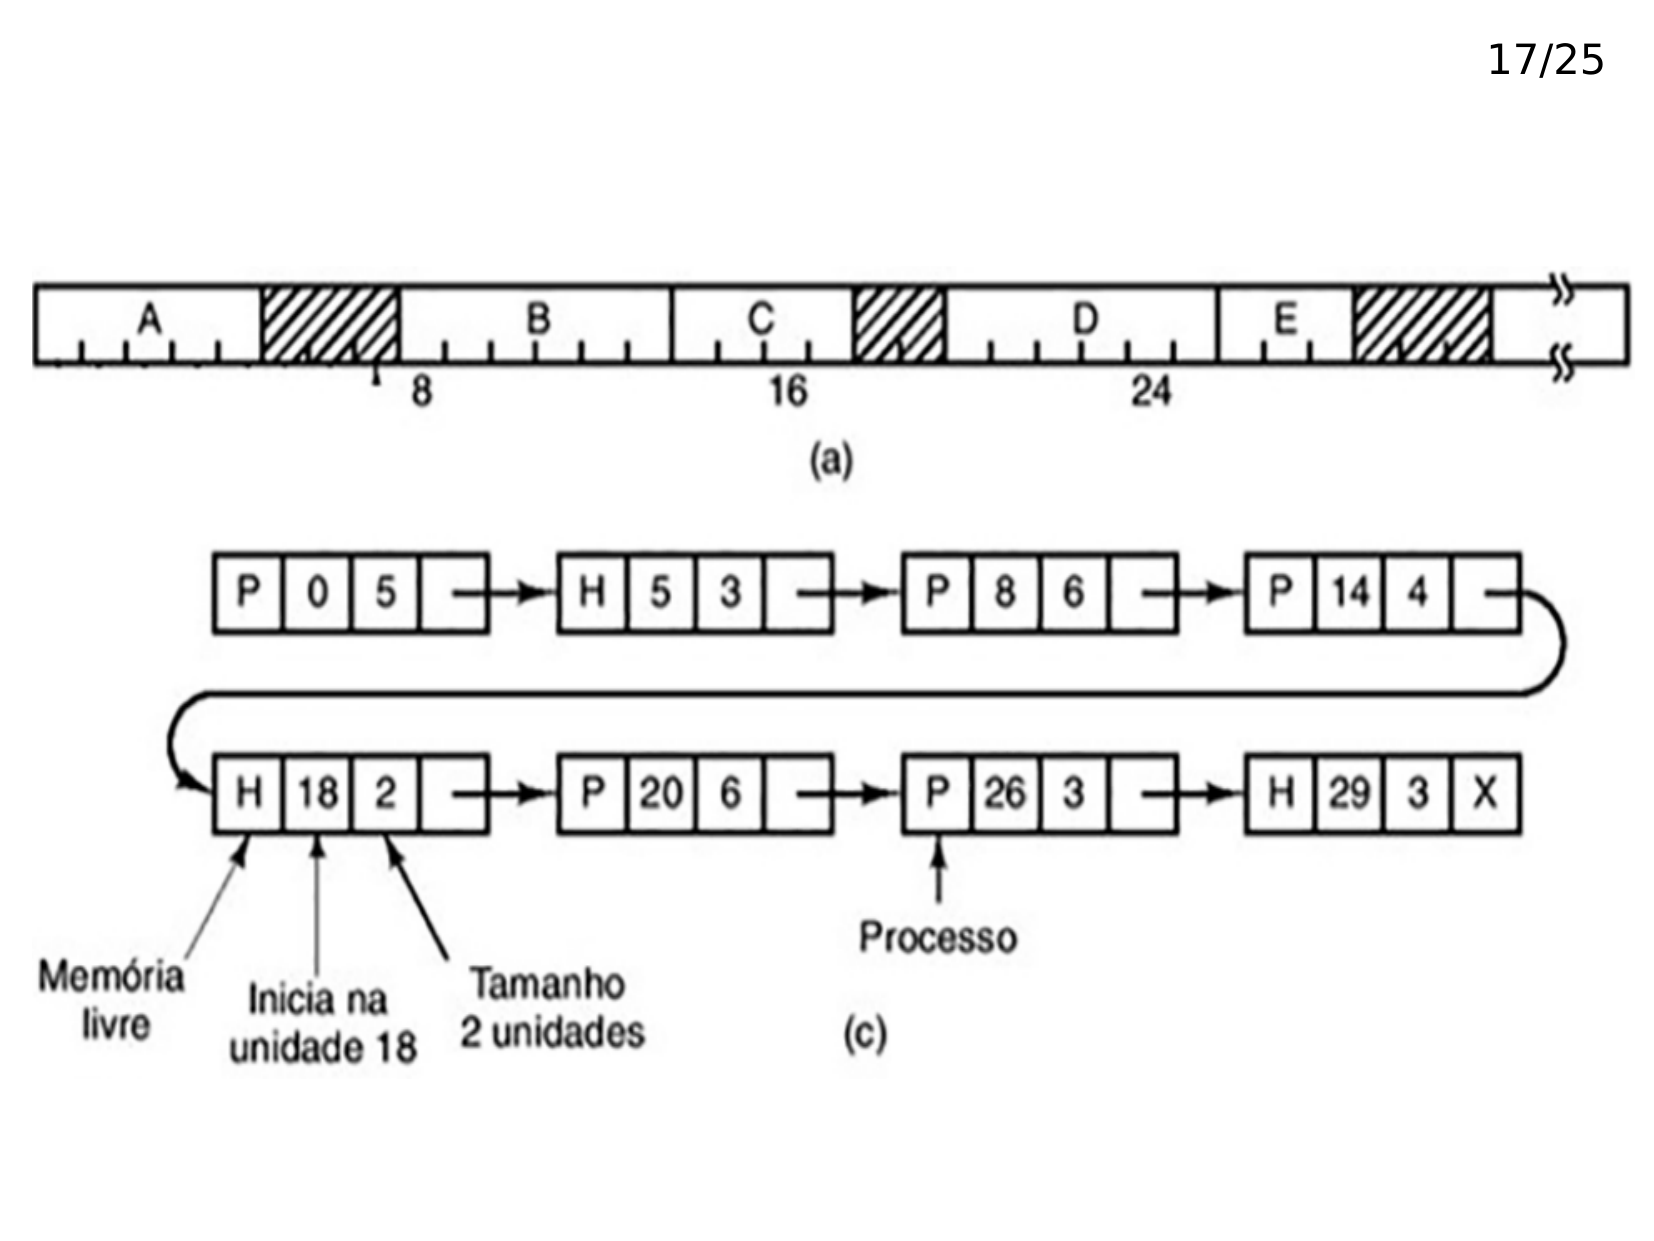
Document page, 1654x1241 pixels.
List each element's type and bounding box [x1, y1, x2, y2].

picture [32, 265, 1635, 1079]
